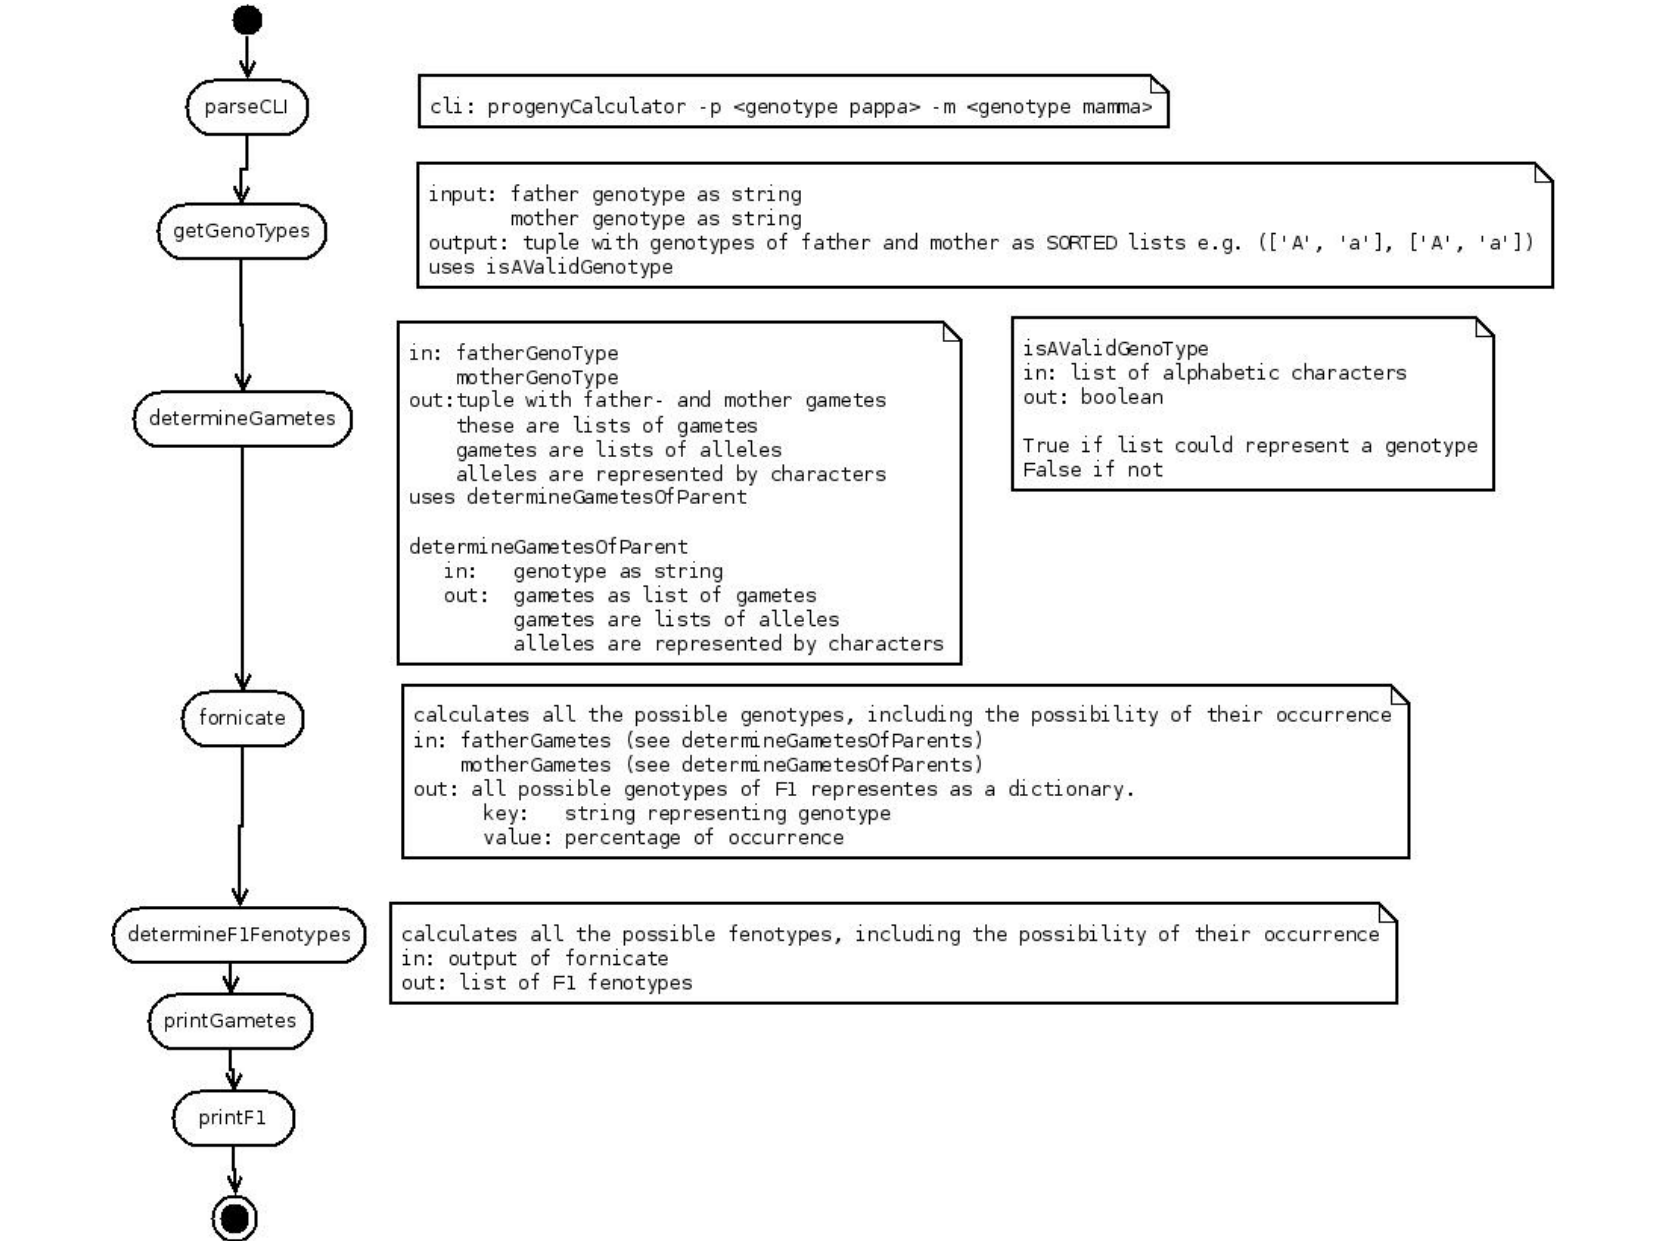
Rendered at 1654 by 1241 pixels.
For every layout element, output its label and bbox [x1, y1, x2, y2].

picture [111, 3, 1556, 1241]
